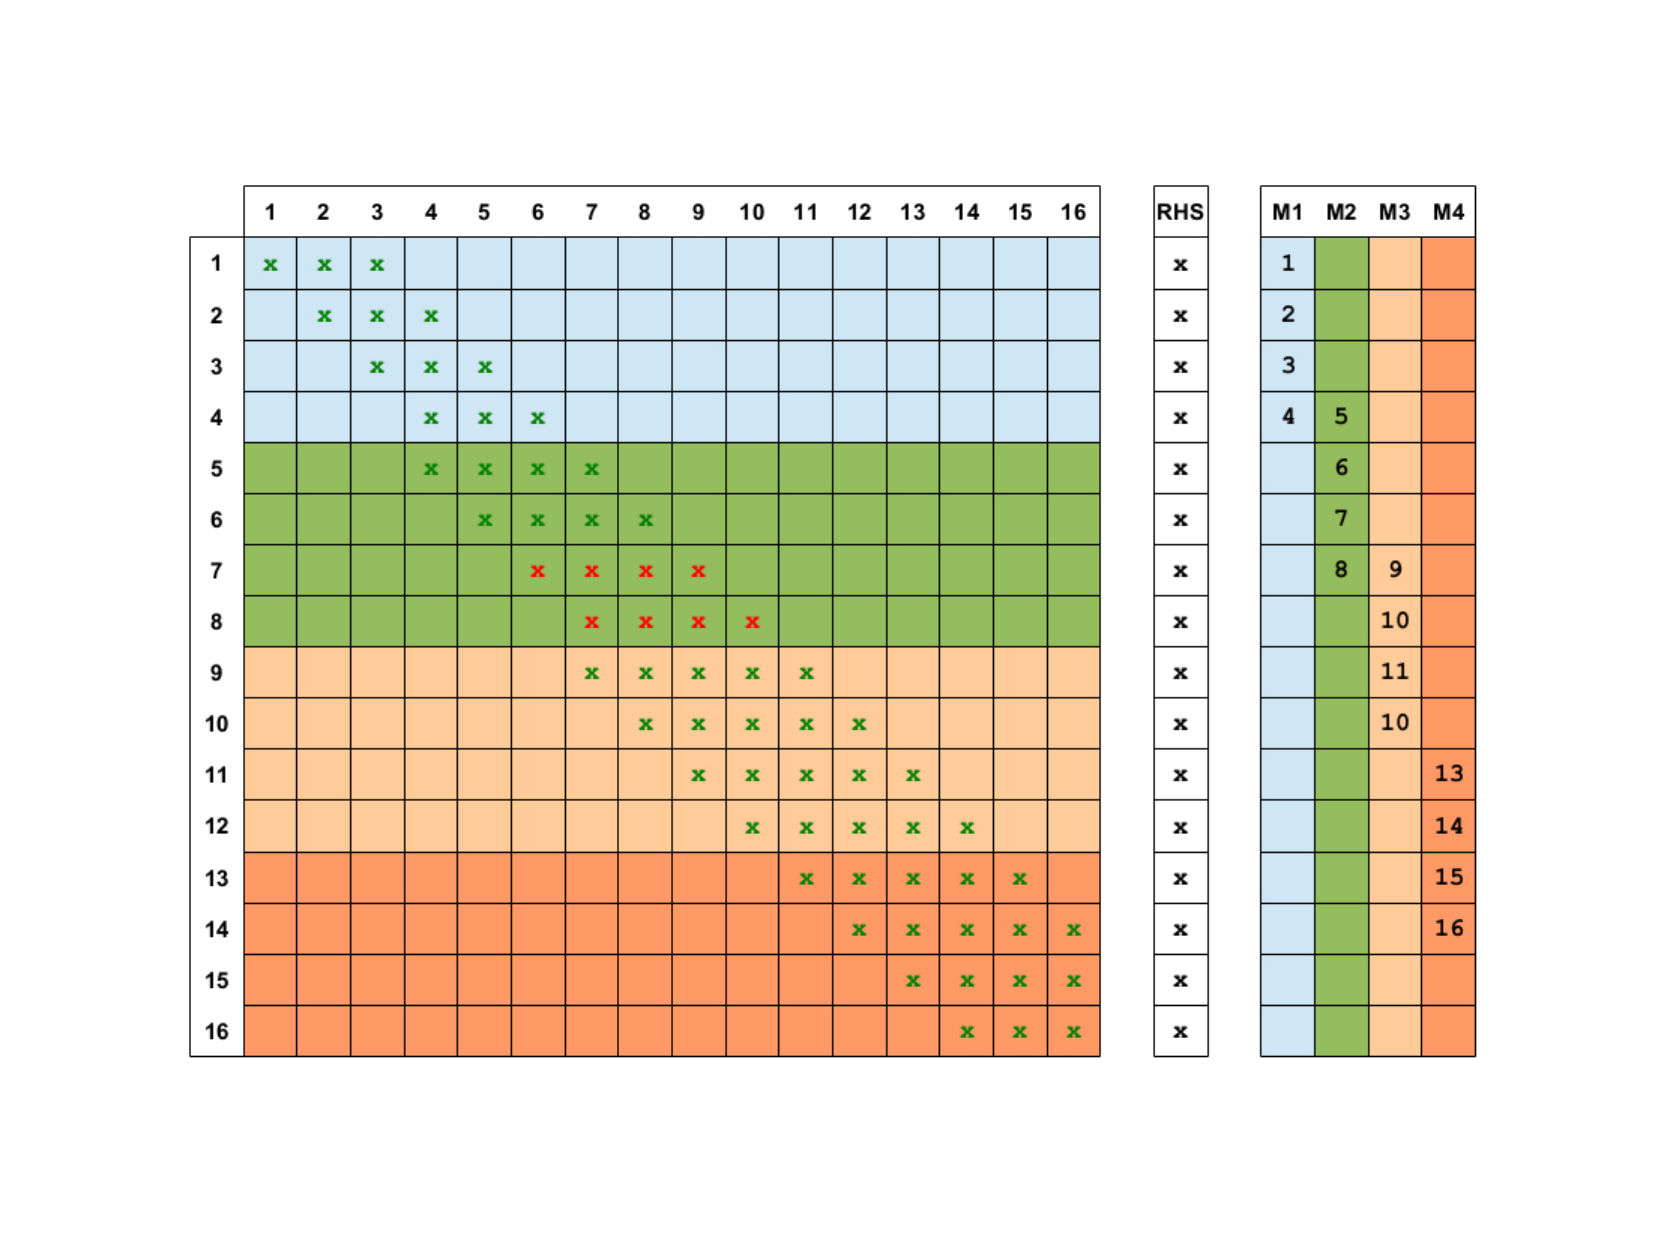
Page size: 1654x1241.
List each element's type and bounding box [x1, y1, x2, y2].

picture [188, 184, 1478, 1059]
